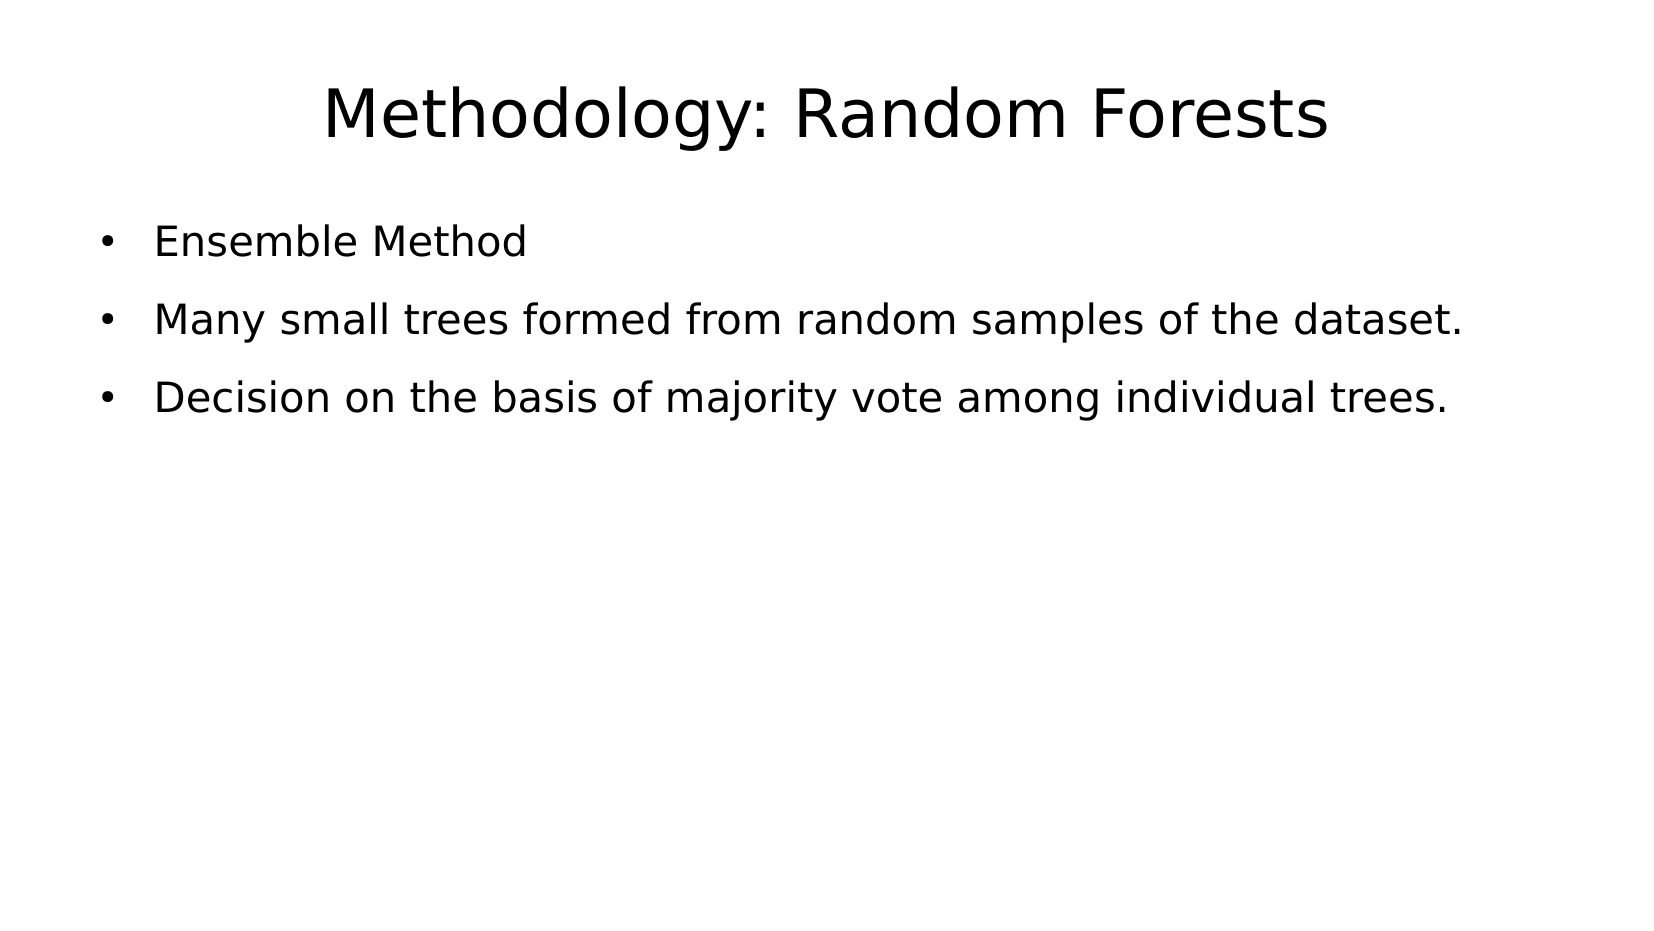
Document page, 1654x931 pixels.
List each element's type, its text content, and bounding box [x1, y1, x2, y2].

title Methodology: Random Forests [82, 37, 1571, 193]
list Ensemble Method Many small trees formed from random samples of the dataset. Decision on the basis of majority vote among individual trees. [82, 217, 1571, 758]
